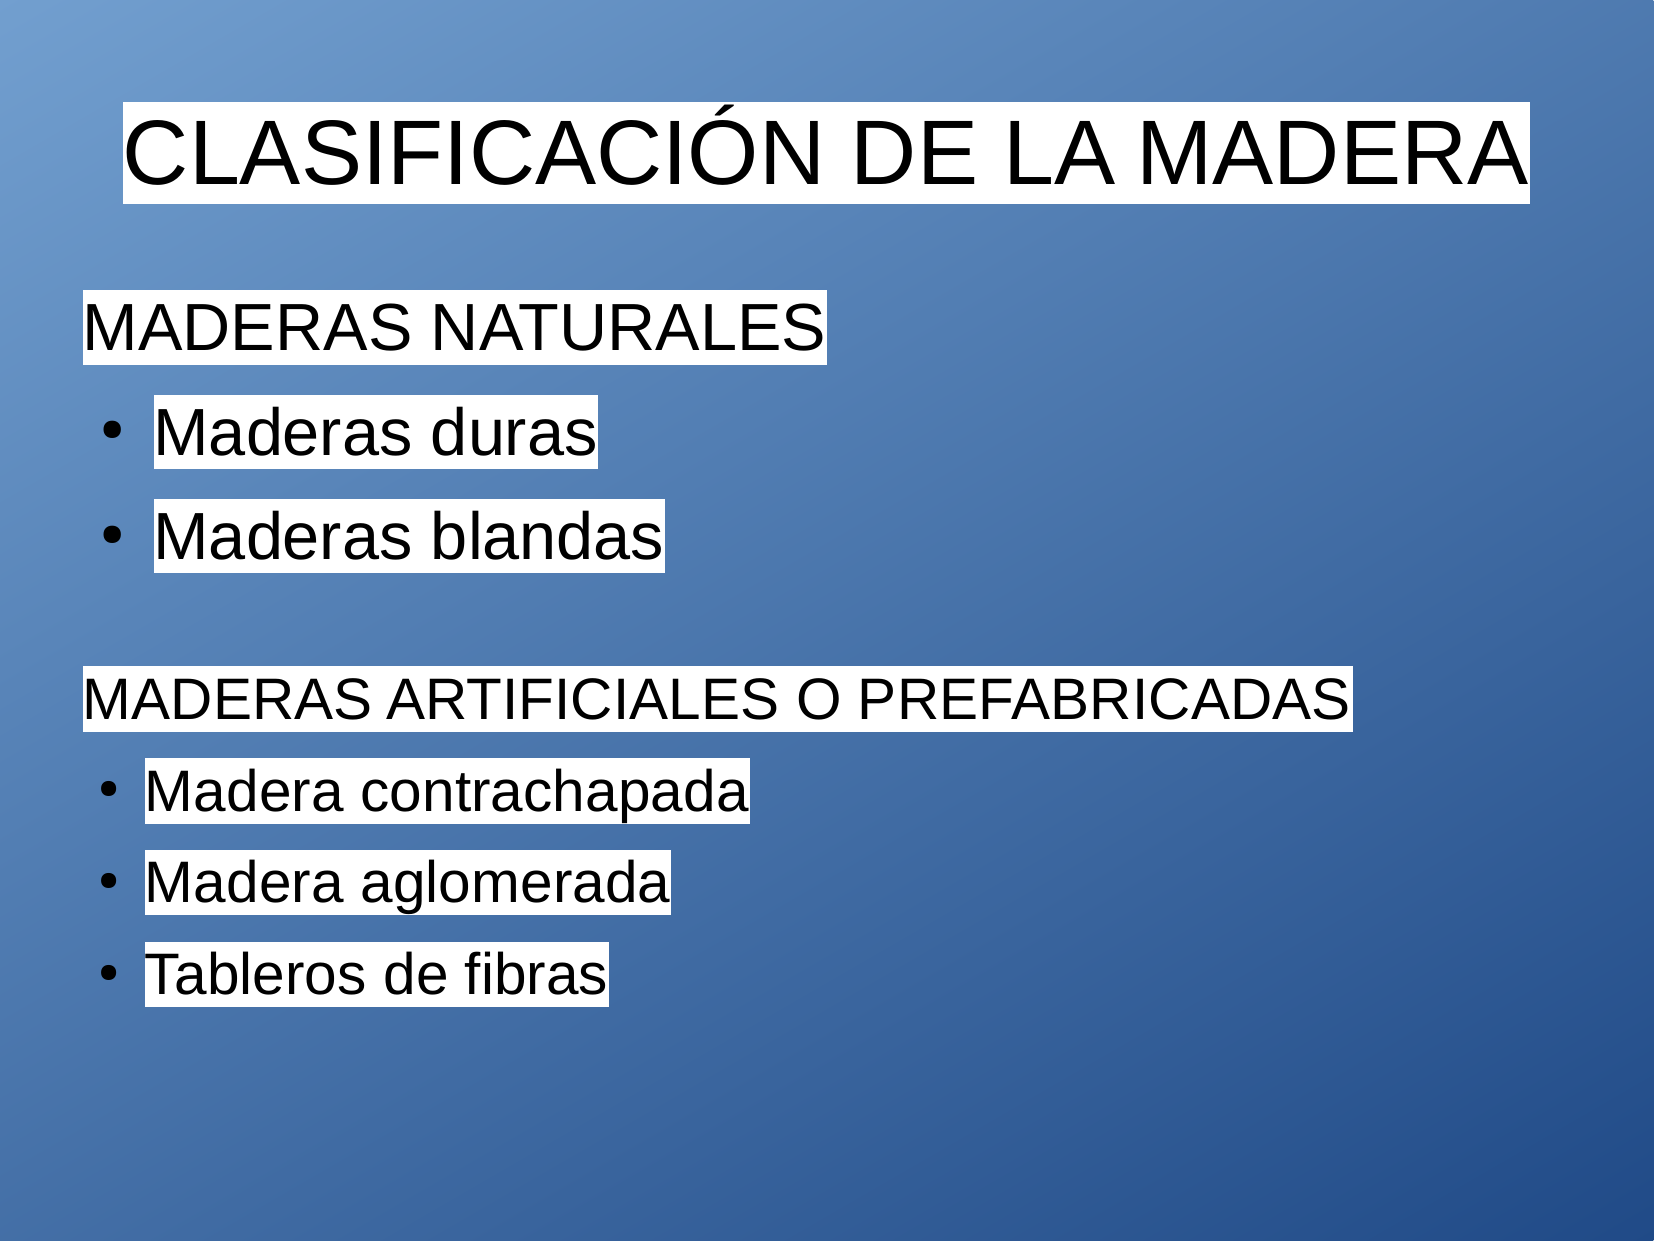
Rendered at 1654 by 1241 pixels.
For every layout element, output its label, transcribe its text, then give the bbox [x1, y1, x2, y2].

list MADERAS NATURALES Maderas duras Maderas blandas [82, 290, 1571, 634]
list MADERAS ARTIFICIALES O PREFABRICADAS Madera contrachapada Madera aglomerada Tableros de fibras [82, 665, 1571, 1009]
title CLASIFICACIÓN DE LA MADERA [82, 49, 1571, 257]
